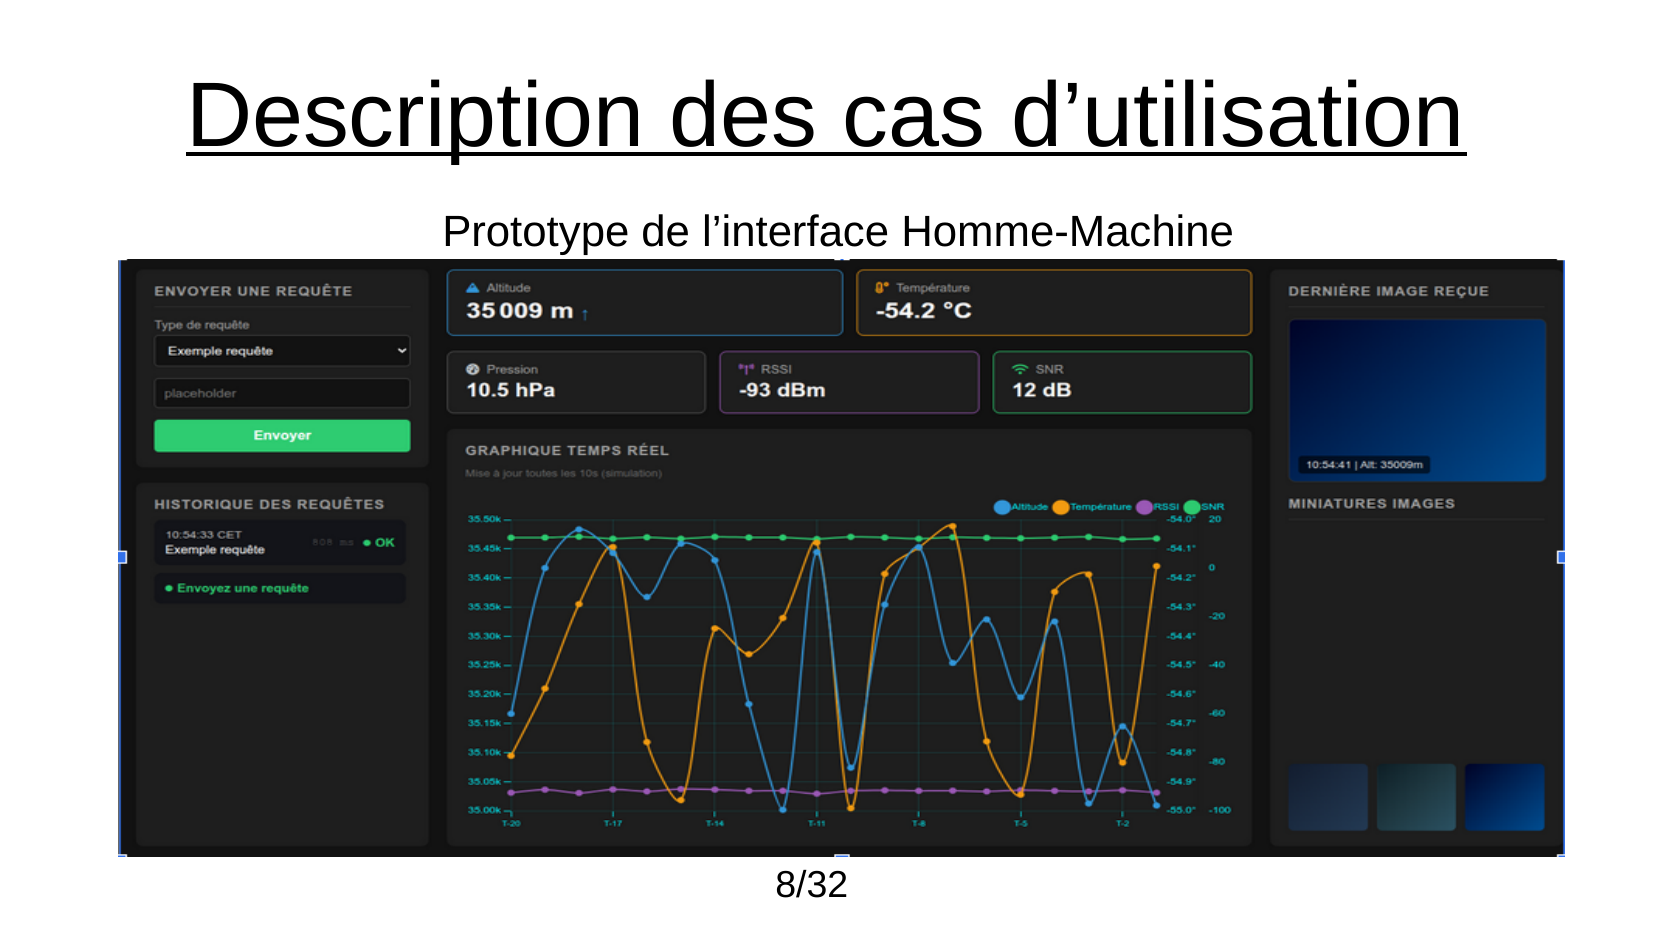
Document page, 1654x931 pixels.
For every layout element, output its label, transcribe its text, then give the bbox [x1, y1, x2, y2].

list Prototype de l’interface Homme-Machine [59, 206, 1548, 747]
picture [118, 259, 1565, 857]
title Description des cas d’utilisation [82, 37, 1571, 193]
text_box <numéro>/32 [760, 856, 1388, 914]
